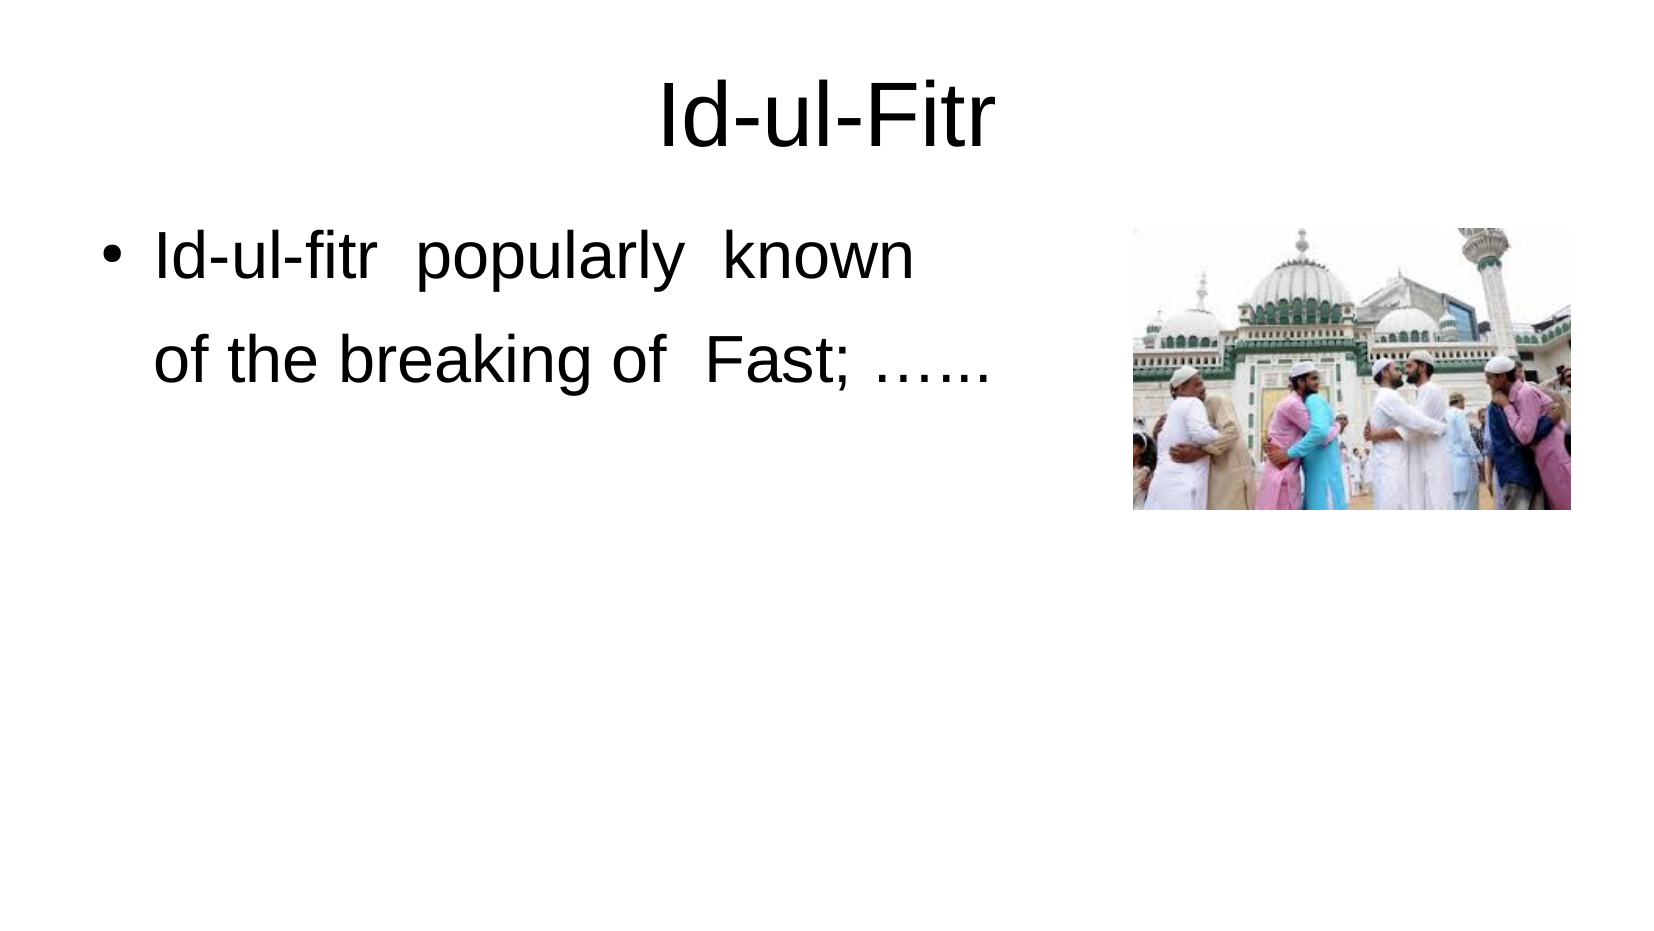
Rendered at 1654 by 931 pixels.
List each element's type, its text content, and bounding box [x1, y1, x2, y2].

title Id-ul-Fitr [82, 37, 1571, 193]
picture [1133, 228, 1571, 511]
list Id-ul-fitr popularly known of the breaking of Fast; …... [82, 217, 1571, 758]
